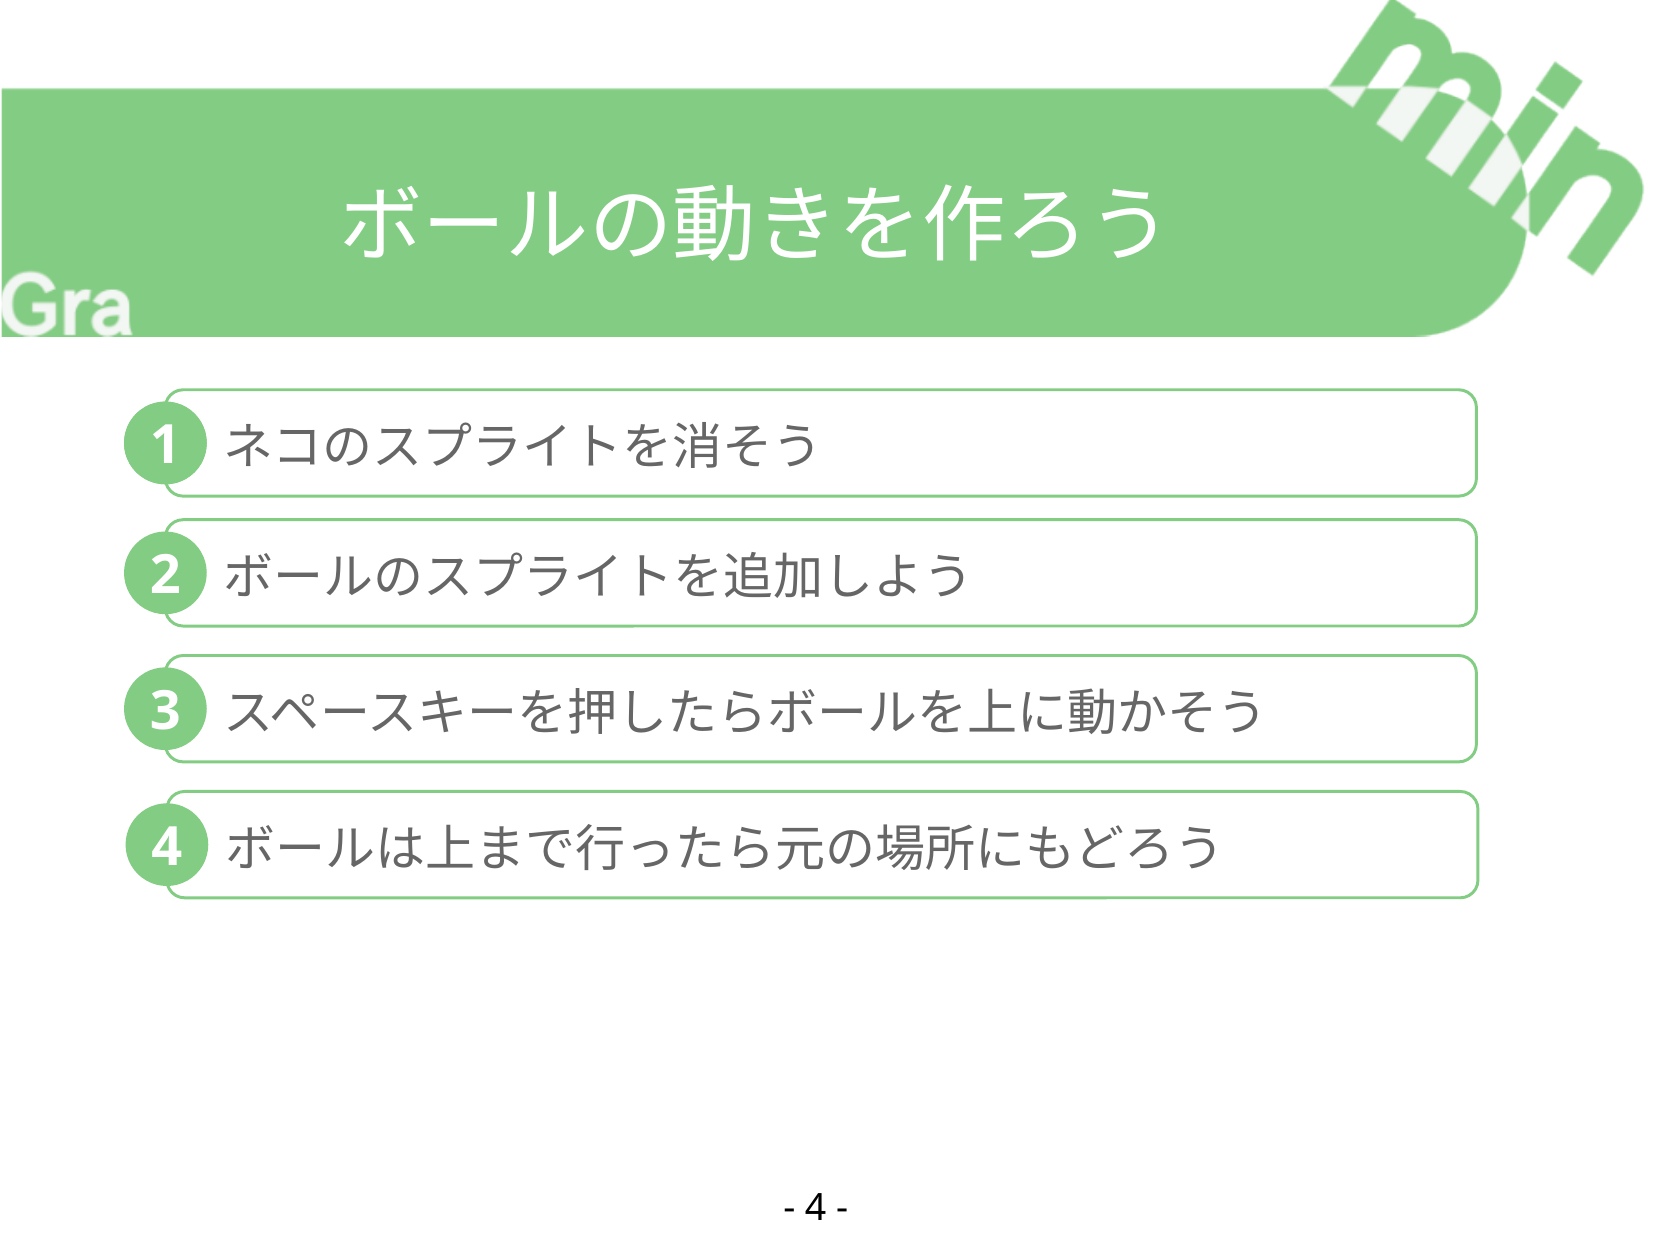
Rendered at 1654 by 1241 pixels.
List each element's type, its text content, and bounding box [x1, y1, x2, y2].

text_box ボールは上まで行ったら元の場所にもどろう [168, 791, 1478, 898]
text_box スペースキーを押したらボールを上に動かそう [166, 655, 1477, 762]
text_box 1 [124, 401, 207, 485]
picture [1, 0, 1654, 337]
text_box 2 [124, 531, 207, 615]
text_box ネコのスプライトを消そう [166, 389, 1477, 497]
text_box 4 [125, 803, 209, 887]
text_box - 4 - [768, 1173, 886, 1241]
text_box 3 [124, 667, 207, 751]
text_box ボールのスプライトを追加しよう [166, 519, 1477, 627]
title ボールの動きを作ろう [11, 113, 1501, 324]
